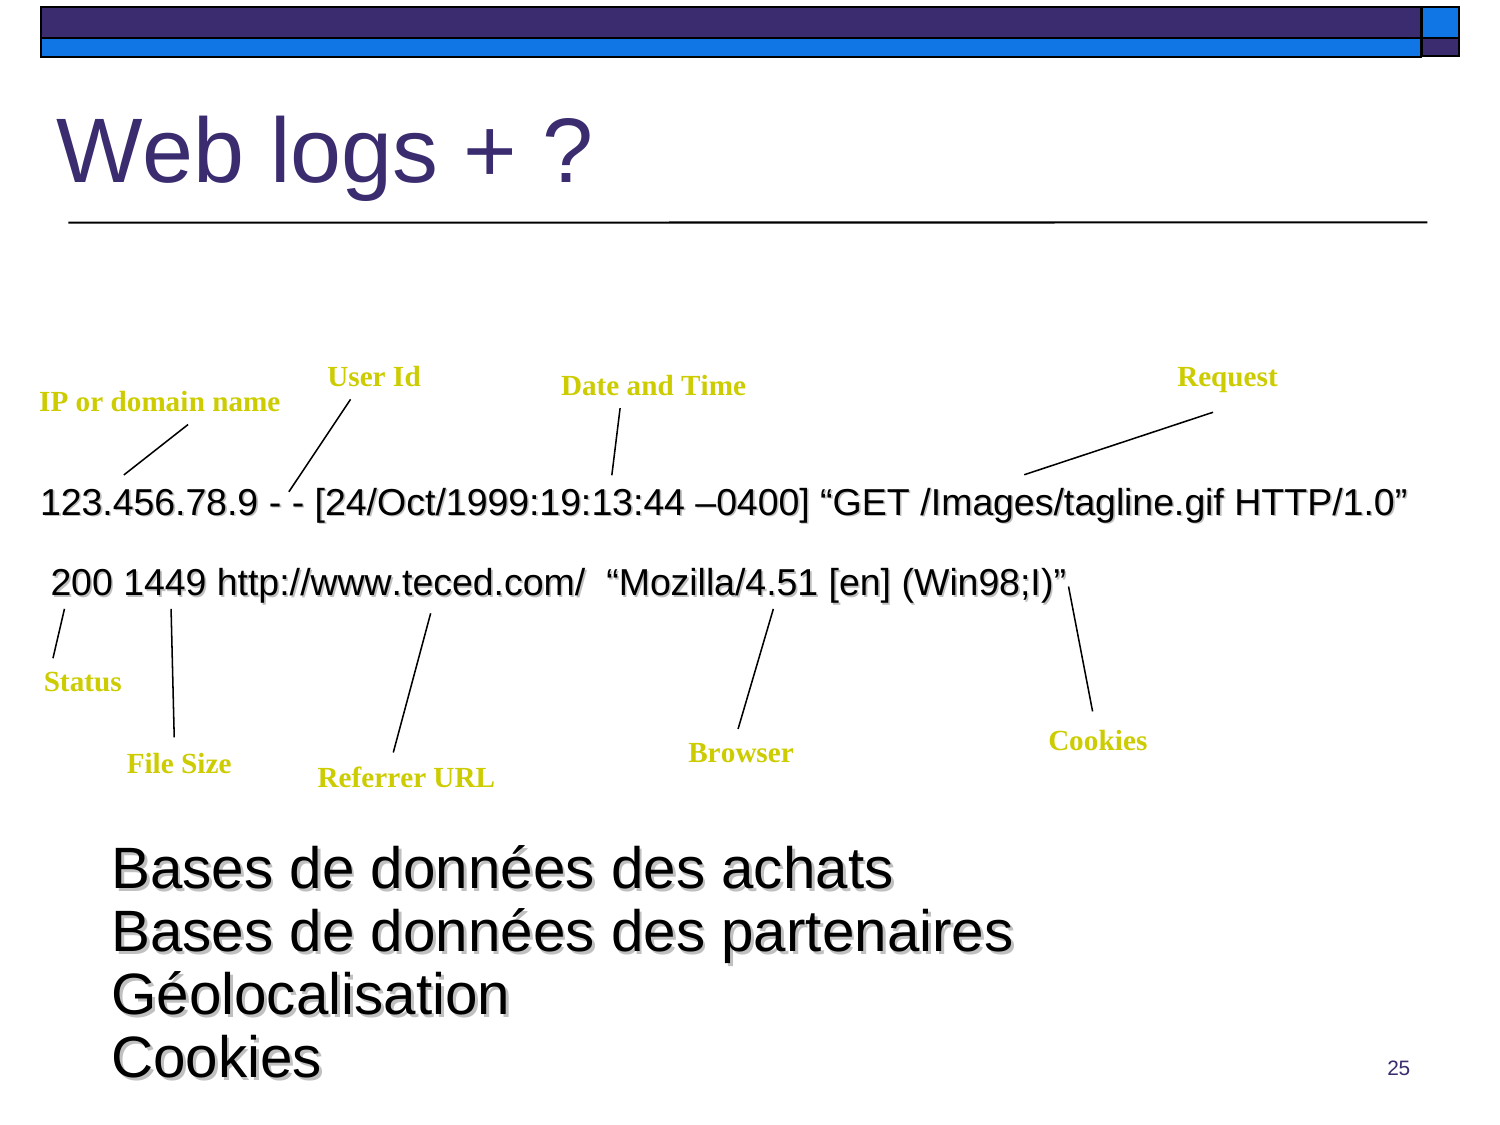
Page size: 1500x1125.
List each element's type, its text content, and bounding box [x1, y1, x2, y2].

text_box 123.456.78.9 - - [24/Oct/1999:19:13:44 –0400] “GET /Images/tagline.gif HTTP/1.0” 200 1449 http://www.teced.com/ “Mozilla/4.51 [en] (Win98;I)” [24, 474, 1425, 600]
text_box Web logs + ? [41, 78, 1459, 209]
text_box File Size [112, 737, 247, 788]
text_box Bases de données des achats Bases de données des partenaires Géolocalisation Cookies [96, 830, 1030, 1125]
text_box Date and Time [546, 358, 762, 410]
text_box Cookies [1033, 713, 1163, 764]
text_box Status [28, 654, 137, 706]
text_box <numéro> [1112, 1046, 1426, 1101]
text_box Request [1162, 349, 1293, 401]
text_box User Id [312, 349, 436, 401]
text_box Referrer URL [302, 750, 511, 801]
text_box IP or domain name [24, 374, 296, 426]
text_box Browser [673, 725, 809, 776]
